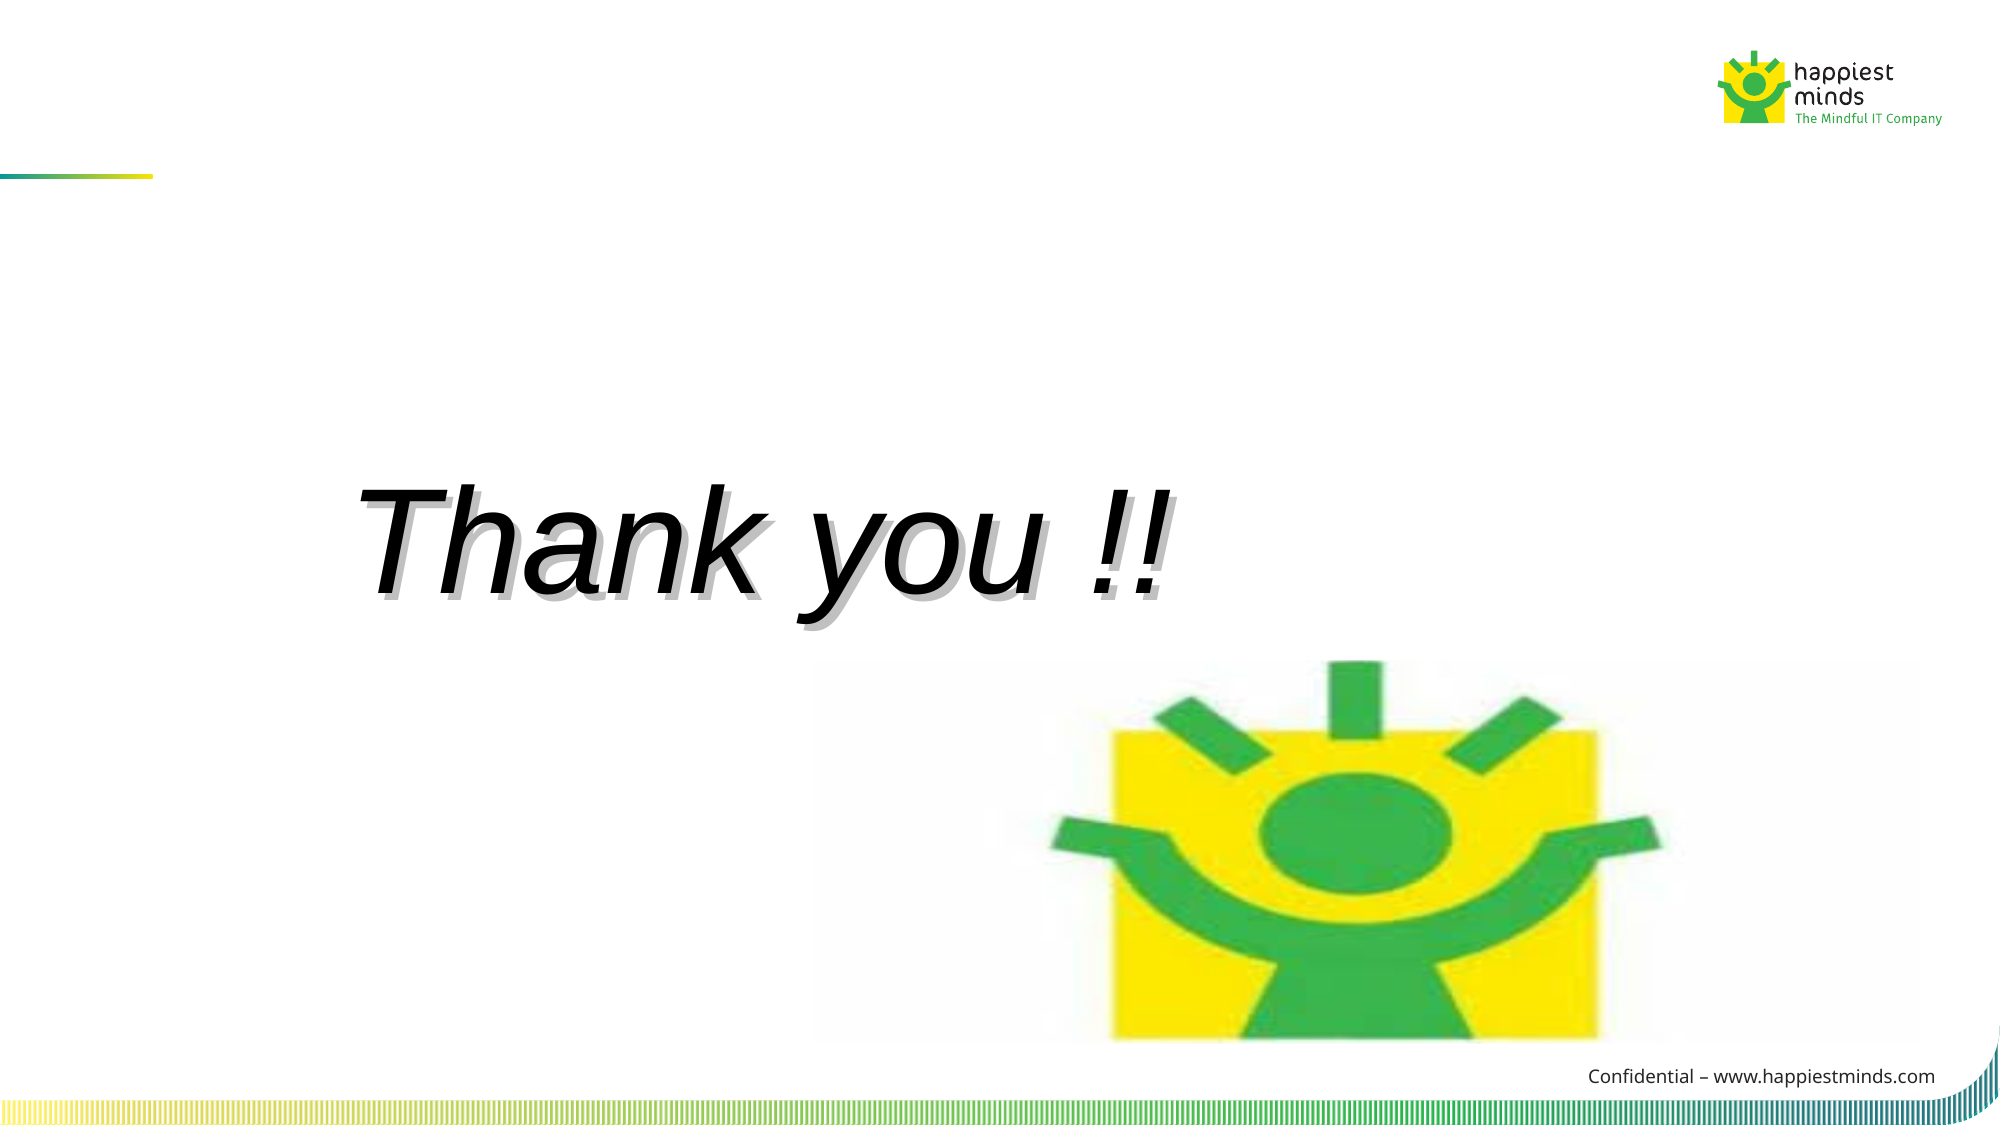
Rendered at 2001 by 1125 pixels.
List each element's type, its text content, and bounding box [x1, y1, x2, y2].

picture [0, 660, 2000, 1125]
text_box Thank you !! [332, 450, 1441, 633]
